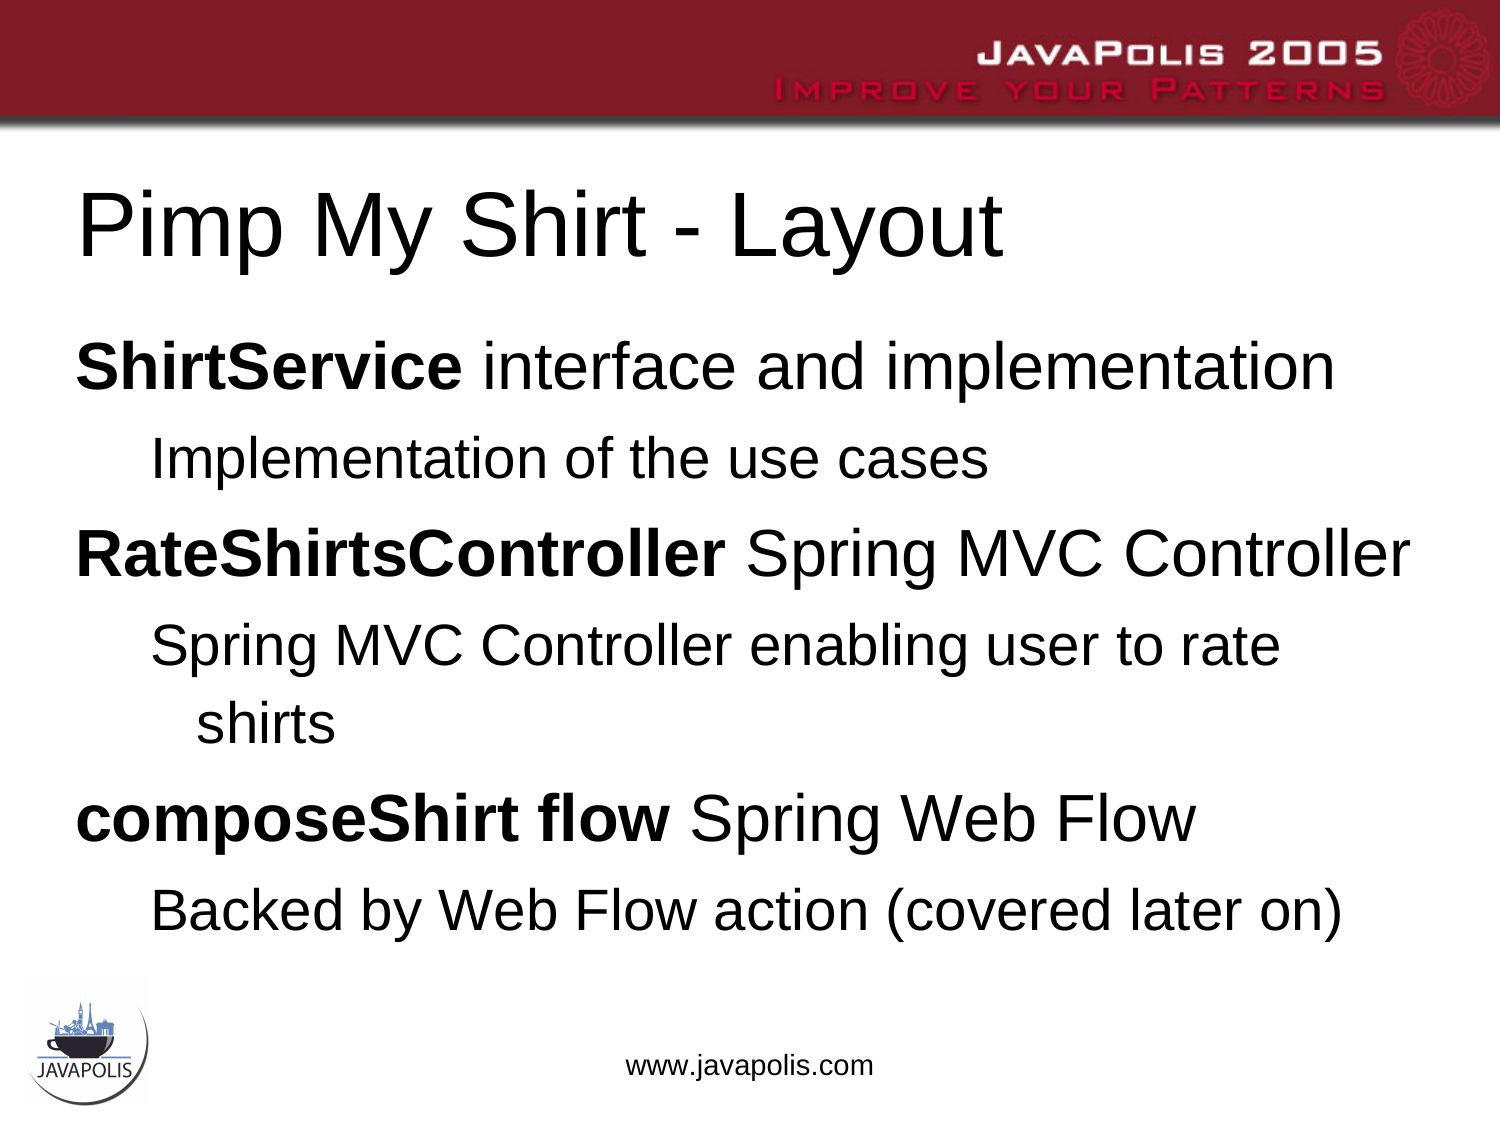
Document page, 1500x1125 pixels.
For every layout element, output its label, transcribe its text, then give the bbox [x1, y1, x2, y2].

picture [0, 0, 1500, 140]
list ShirtService interface and implementation Implementation of the use cases RateShirtsController Spring MVC Controller Spring MVC Controller enabling user to rate shirts composeShirt flow Spring Web Flow Backed by Web Flow action (covered later on) [75, 314, 1426, 1017]
picture [20, 976, 149, 1106]
title Pimp My Shirt - Layout [76, 148, 1424, 279]
